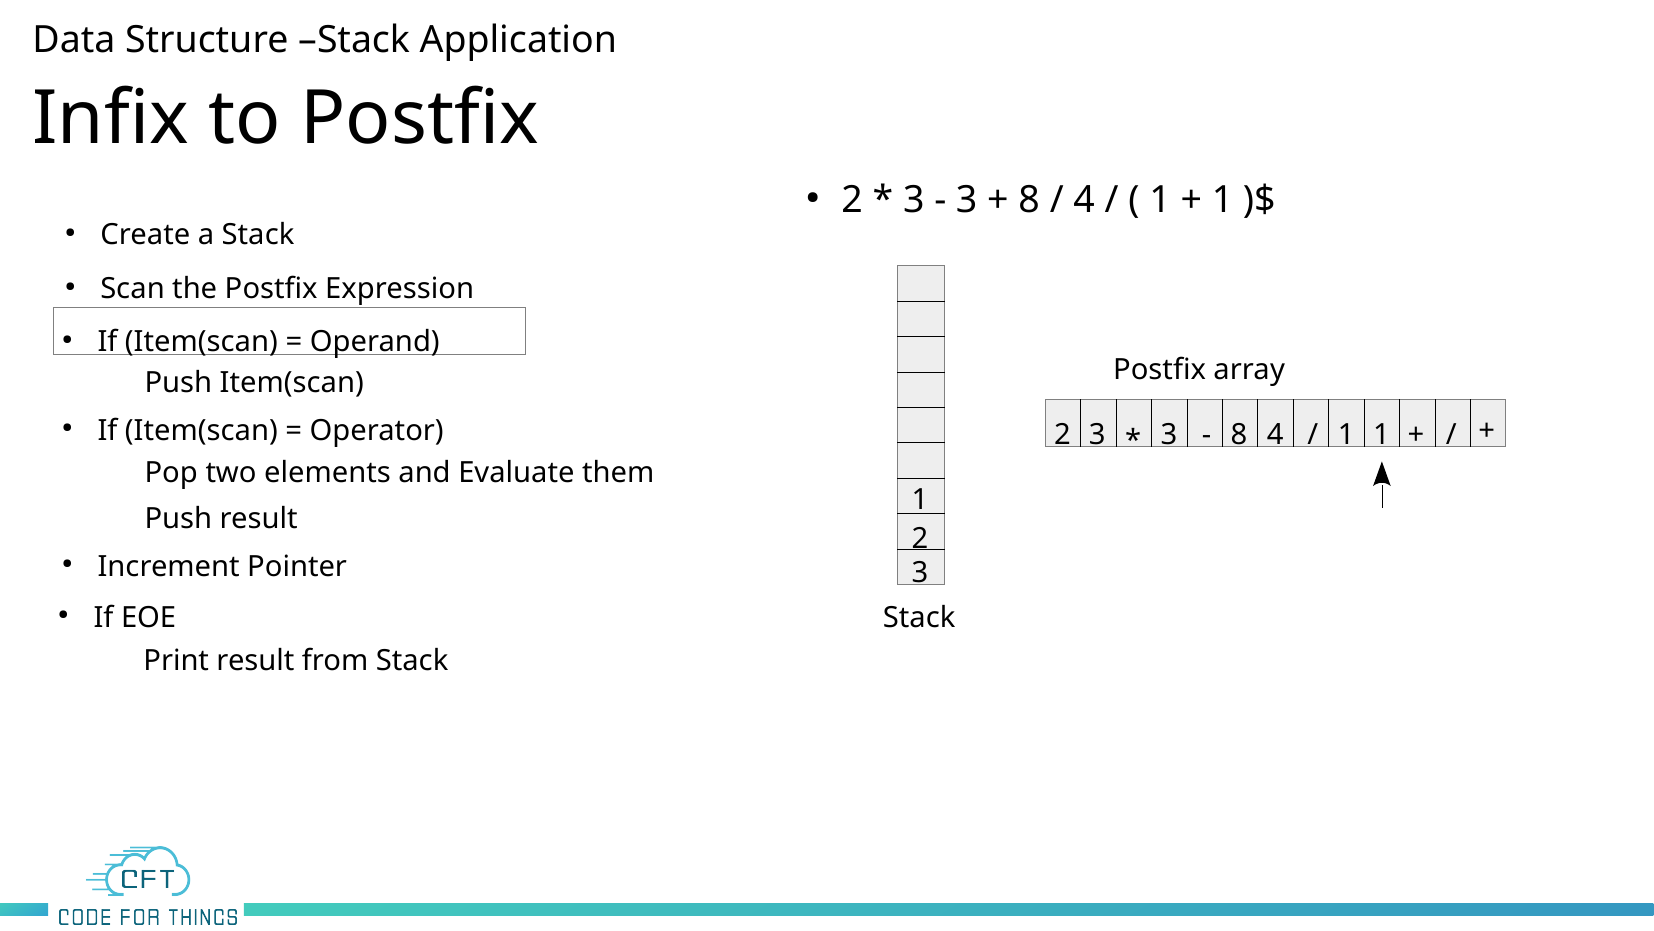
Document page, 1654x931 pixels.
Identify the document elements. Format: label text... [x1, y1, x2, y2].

text_box / [1431, 405, 1471, 455]
text_box Push Item(scan) [94, 373, 426, 401]
text_box [1045, 399, 1080, 405]
text_box Pop two elements and Evaluate them [94, 443, 709, 502]
text_box If (Item(scan) = Operator) [47, 401, 496, 461]
text_box Print result from Stack [93, 631, 615, 691]
picture [59, 846, 237, 925]
text_box * [1110, 411, 1159, 461]
text_box If EOE [43, 588, 375, 638]
text_box [491, 319, 526, 355]
text_box [1188, 399, 1222, 405]
text_box 2 * 3 - 3 + 8 / 4 / ( 1 + 1 )$ [791, 165, 1377, 225]
text_box 3 [1145, 405, 1187, 455]
text_box [1294, 399, 1328, 405]
text_box Scan the Postfix Expression [50, 259, 537, 319]
text_box Stack [868, 588, 979, 638]
text_box [897, 443, 945, 471]
text_box [1152, 399, 1187, 405]
text_box 1 [896, 471, 945, 521]
text_box 4 [1252, 405, 1292, 455]
text_box [1436, 399, 1470, 405]
text_box [1117, 399, 1151, 411]
text_box [1400, 399, 1435, 405]
text_box 3 [1074, 405, 1123, 455]
text_box If (Item(scan) = Operand) [47, 312, 491, 373]
text_box [1329, 399, 1364, 405]
text_box 2 [1039, 405, 1074, 455]
text_box [897, 302, 945, 336]
text_box [897, 373, 945, 407]
title Data Structure –Stack Application Infix to Postfix [32, 12, 1536, 166]
text_box - [1187, 405, 1236, 455]
text_box 3 [896, 559, 945, 593]
text_box [897, 337, 945, 372]
text_box + [1463, 401, 1518, 451]
text_box [1081, 399, 1116, 405]
text_box / [1292, 405, 1341, 455]
text_box [897, 265, 945, 301]
text_box Increment Pointer [47, 537, 621, 597]
text_box 2 [896, 521, 945, 559]
text_box + [1407, 405, 1431, 455]
text_box 1 [1372, 405, 1407, 455]
text_box [1258, 399, 1293, 405]
text_box Postfix array [1098, 340, 1312, 390]
text_box Create a Stack [50, 206, 355, 266]
text_box [1223, 399, 1257, 405]
text_box 8 [1236, 405, 1252, 455]
text_box [1365, 399, 1399, 405]
text_box Push result [94, 490, 426, 550]
text_box [897, 408, 945, 442]
text_box 1 [1341, 405, 1372, 455]
